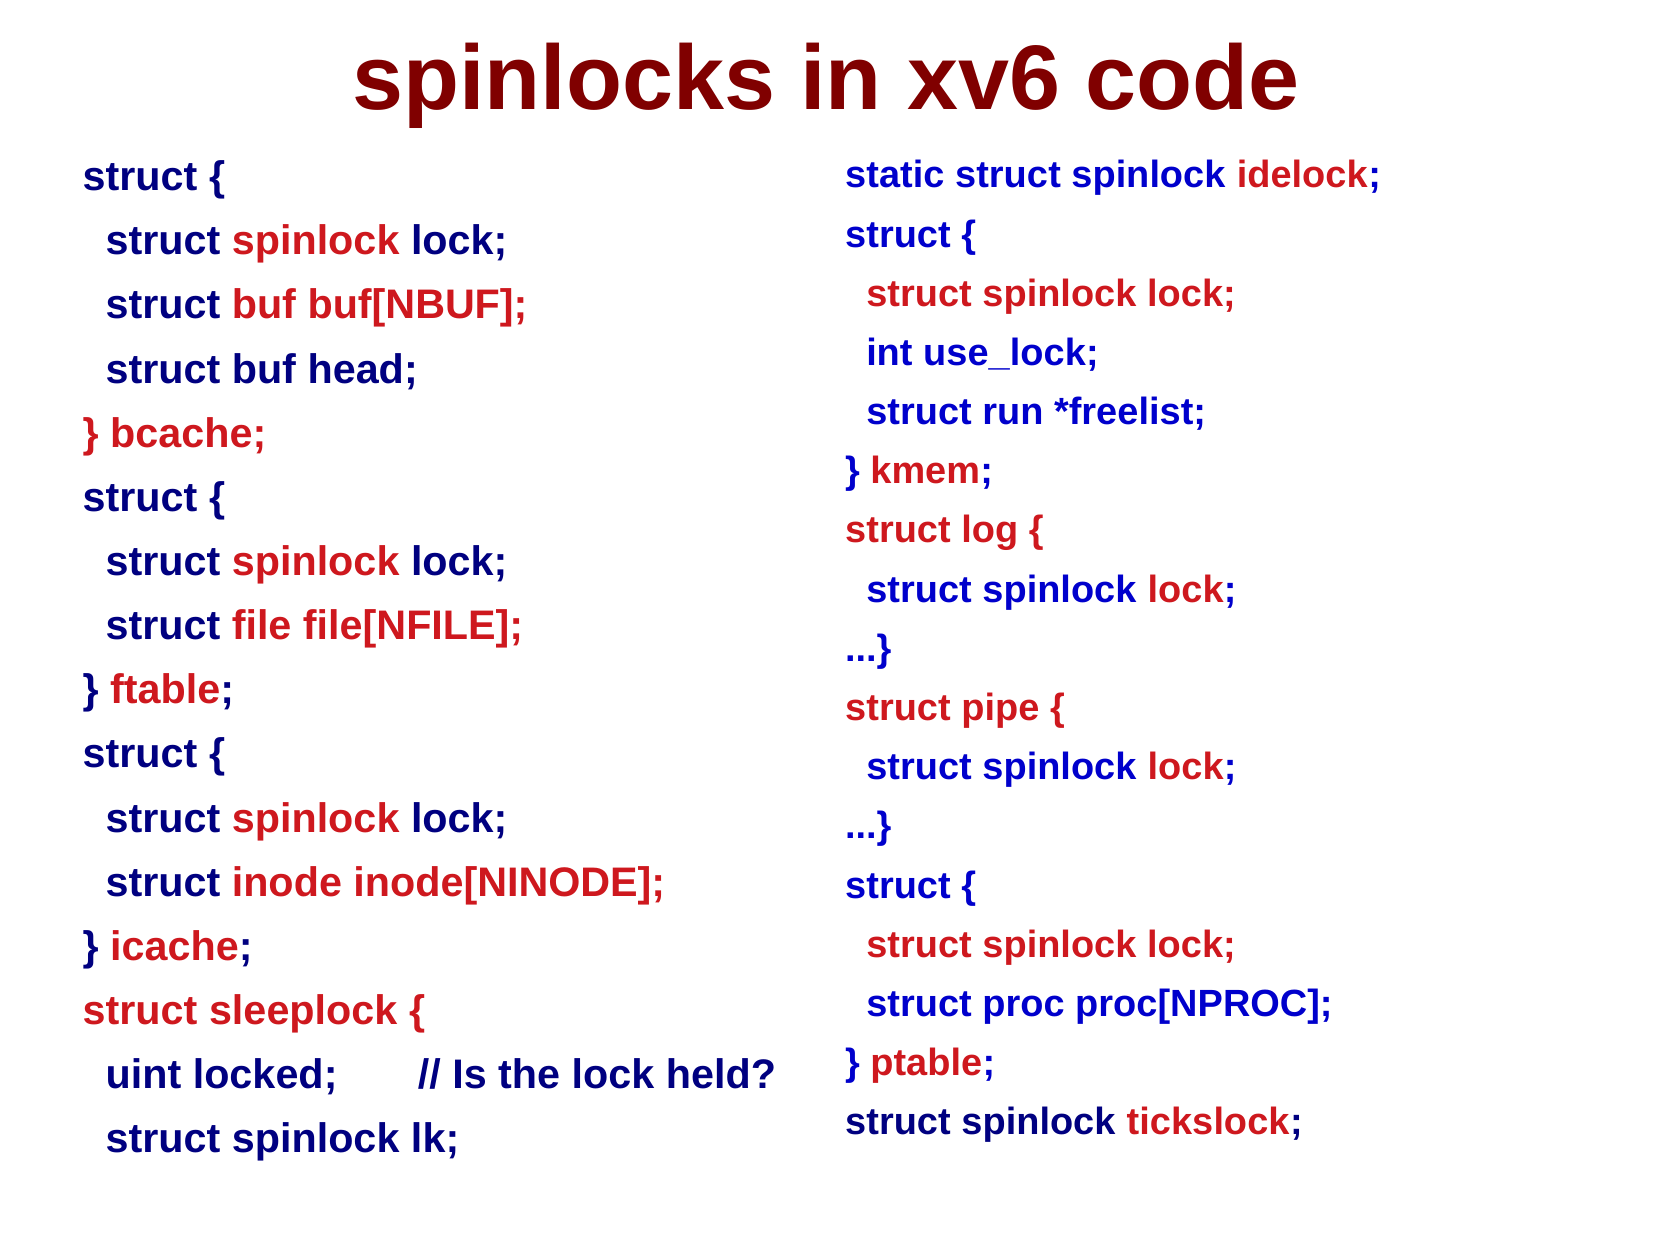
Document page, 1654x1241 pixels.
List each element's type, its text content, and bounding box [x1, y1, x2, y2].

list static struct spinlock idelock; struct { struct spinlock lock; int use_lock; struct run *freelist; } kmem; struct log { struct spinlock lock; ...} struct pipe { struct spinlock lock; ...} struct { struct spinlock lock; struct proc proc[NPROC]; } ptable; struct spinlock tickslock; [845, 153, 1572, 1146]
list struct { struct spinlock lock; struct buf buf[NBUF]; struct buf head; } bcache; struct { struct spinlock lock; struct file file[NFILE]; } ftable; struct { struct spinlock lock; struct inode inode[NINODE]; } icache; struct sleeplock { uint locked; // Is the lock held? struct spinlock lk; [82, 153, 809, 1170]
title spinlocks in xv6 code [82, 9, 1571, 147]
